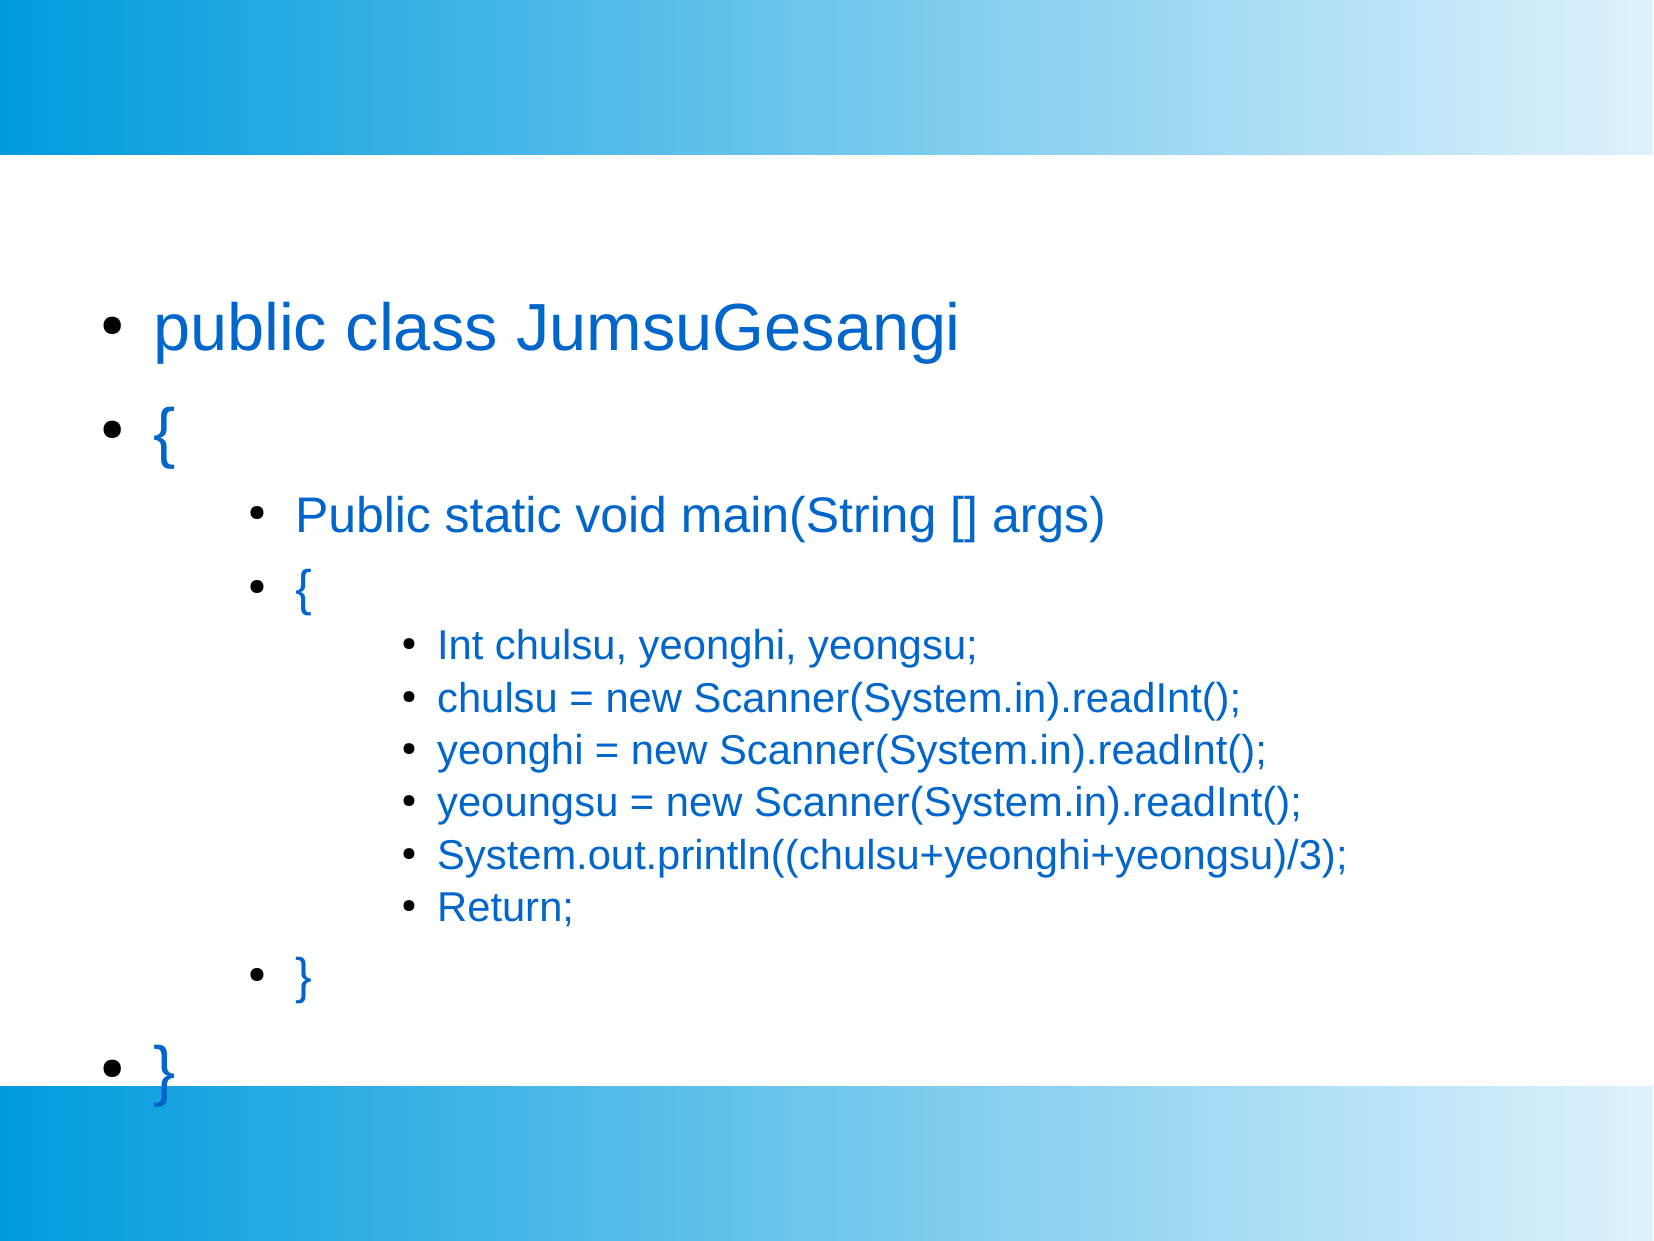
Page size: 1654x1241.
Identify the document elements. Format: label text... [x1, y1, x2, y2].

list public class JumsuGesangi { Public static void main(String [] args) { Int chulsu, yeonghi, yeongsu; chulsu = new Scanner(System.in).readInt(); yeonghi = new Scanner(System.in).readInt(); yeoungsu = new Scanner(System.in).readInt(); System.out.println((chulsu+yeonghi+yeongsu)/3); Return; } } [82, 290, 1571, 1010]
